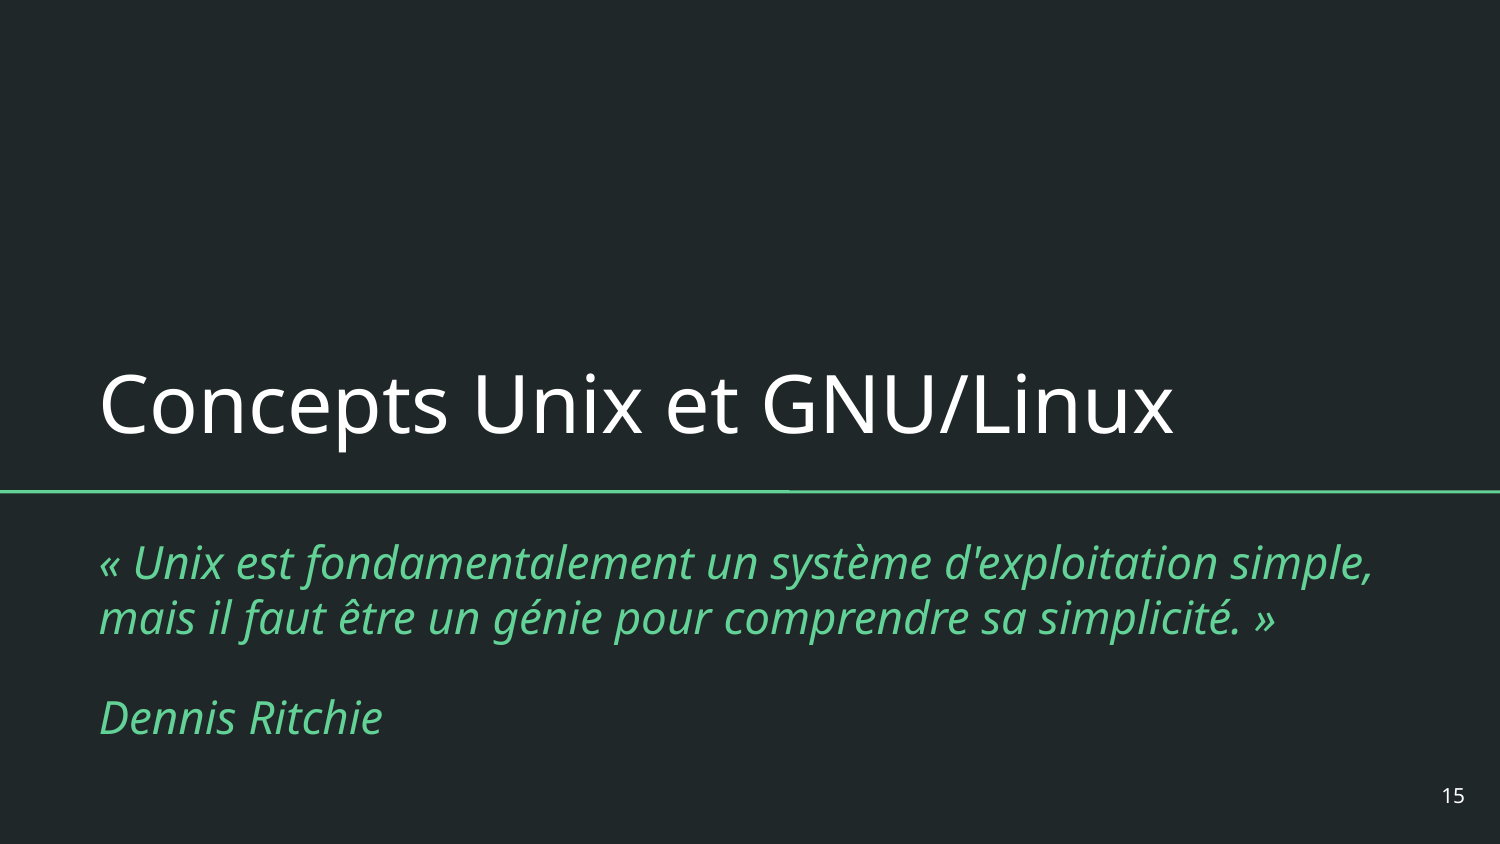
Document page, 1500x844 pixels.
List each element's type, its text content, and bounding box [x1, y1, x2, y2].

slide_number <numéro> [1389, 764, 1480, 830]
title Concepts Unix et GNU/Linux [83, 337, 1417, 466]
text_box « Unix est fondamentalement un système d'exploitation simple, mais il faut être un génie pour comprendre sa simplicité. » Dennis Ritchie [83, 518, 1447, 759]
